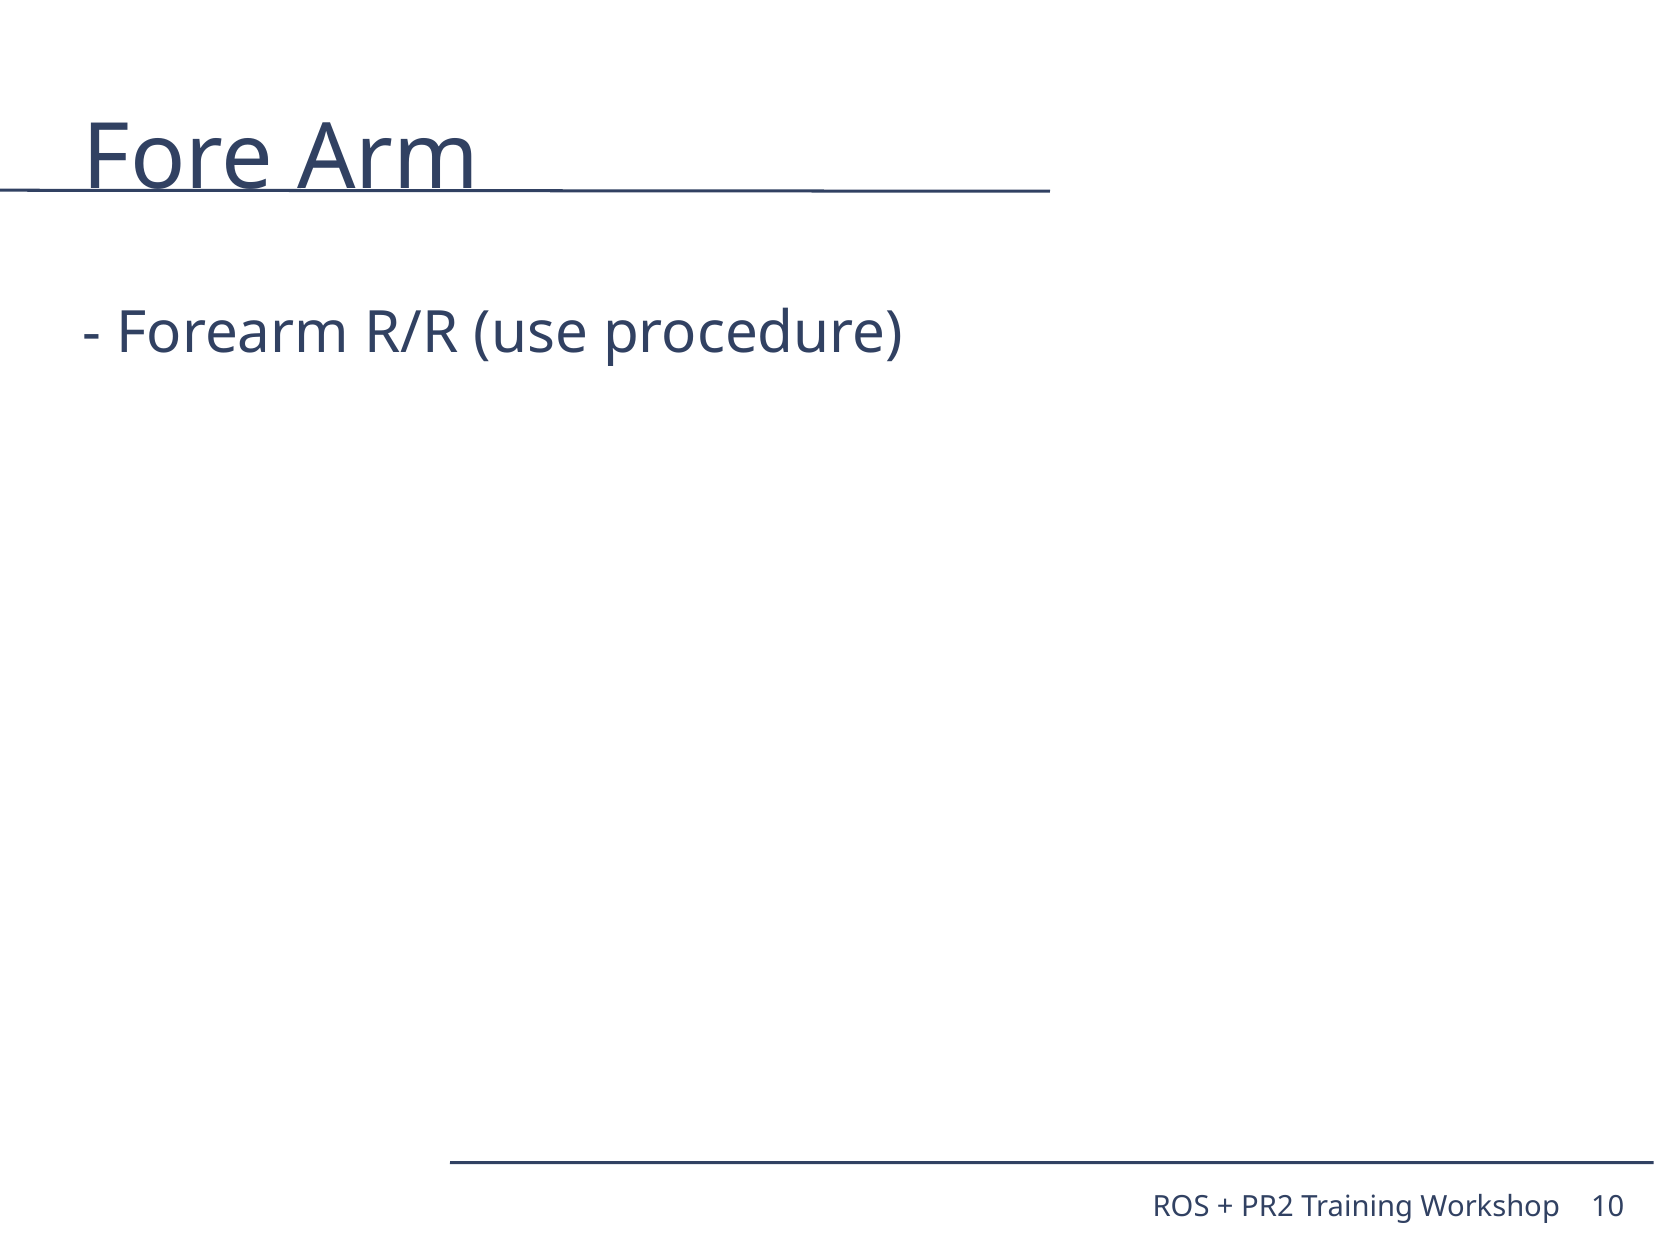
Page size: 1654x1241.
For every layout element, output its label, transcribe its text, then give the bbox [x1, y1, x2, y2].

title Fore Arm [82, 49, 1571, 257]
list - Forearm R/R (use procedure) [82, 290, 1571, 1109]
